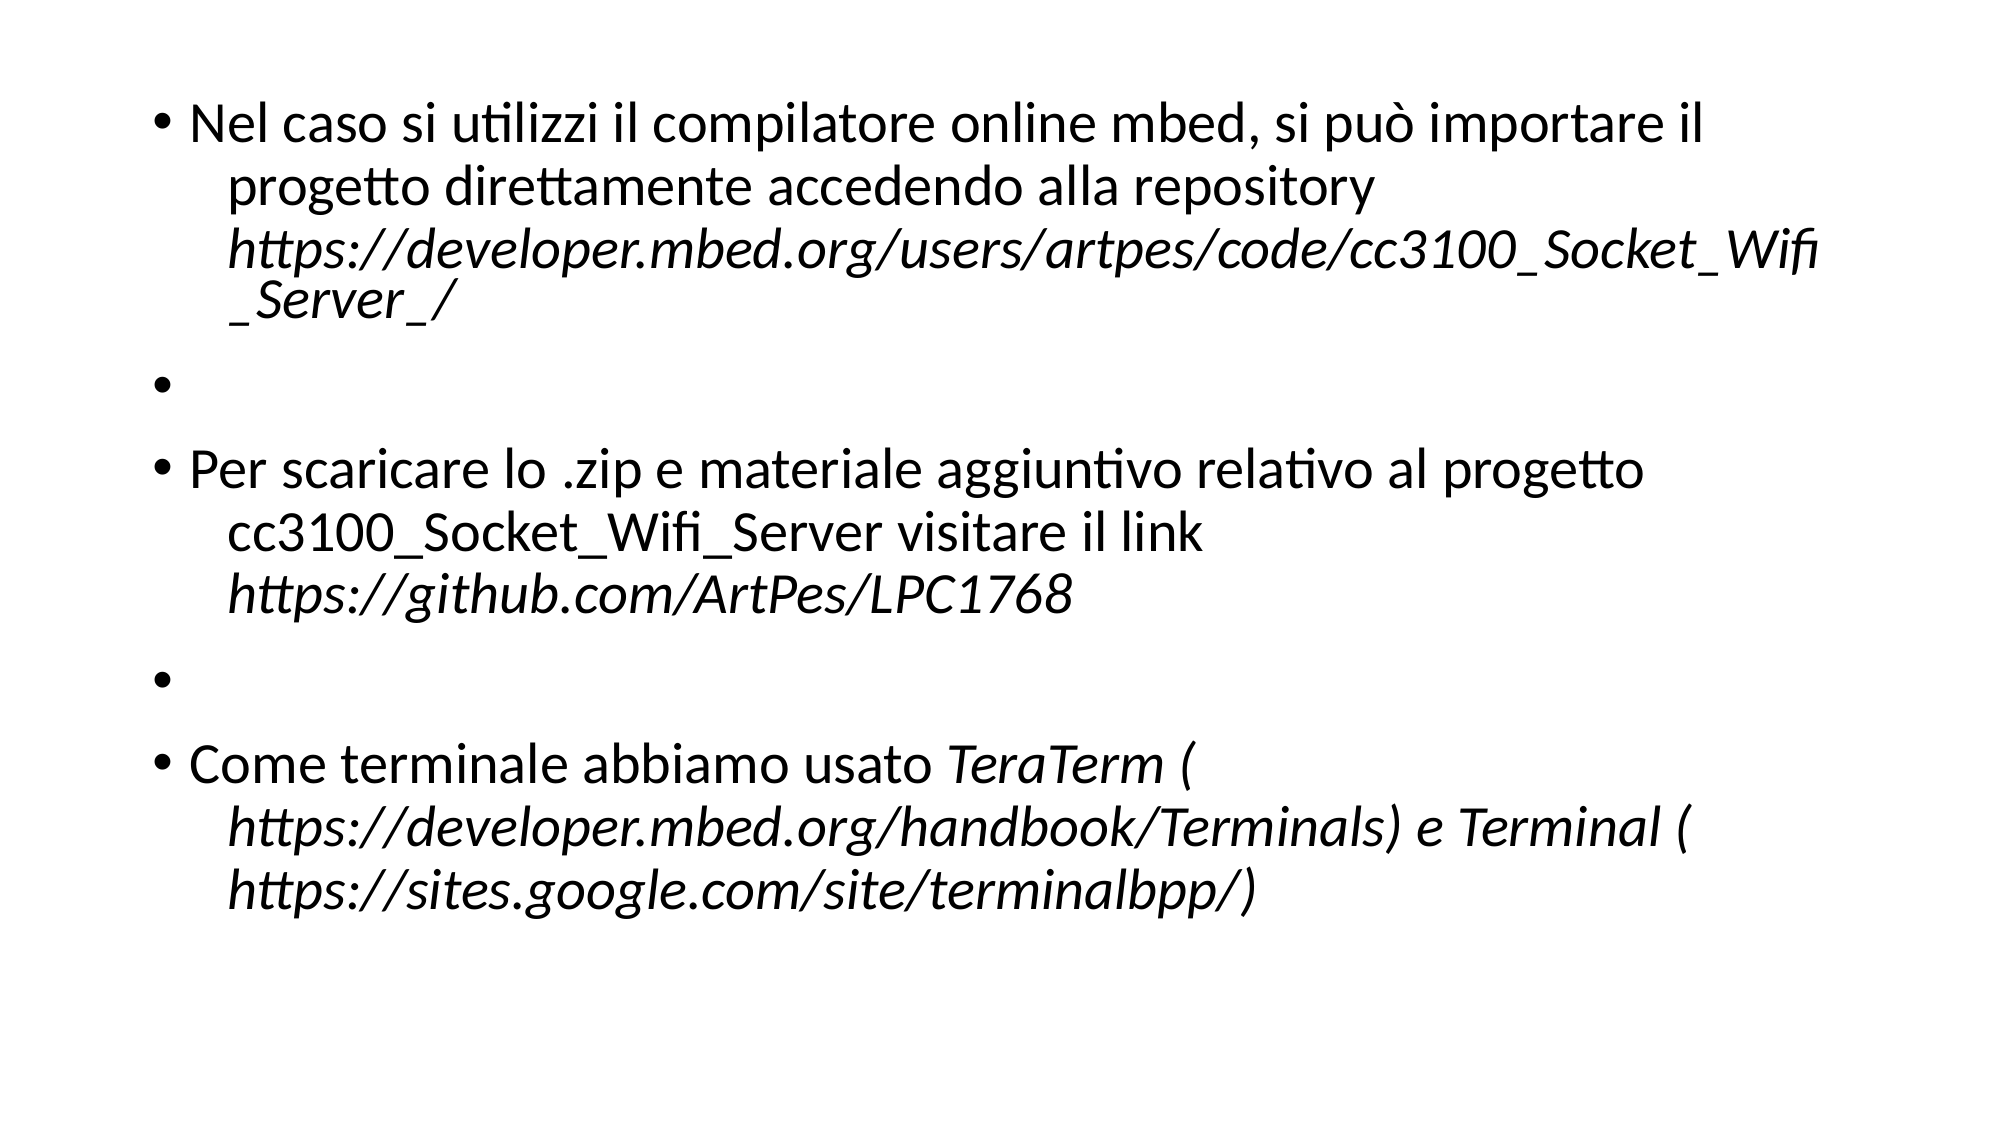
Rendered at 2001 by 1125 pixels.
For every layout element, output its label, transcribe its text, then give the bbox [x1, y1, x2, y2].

list Nel caso si utilizzi il compilatore online mbed, si può importare il progetto direttamente accedendo alla repository https://developer.mbed.org/users/artpes/code/cc3100_Socket_Wifi_Server_/ Per scaricare lo .zip e materiale aggiuntivo relativo al progetto cc3100_Socket_Wifi_Server visitare il link https://github.com/ArtPes/LPC1768 Come terminale abbiamo usato TeraTerm (https://developer.mbed.org/handbook/Terminals) e Terminal (https://sites.google.com/site/terminalbpp/) [137, 85, 1863, 1014]
